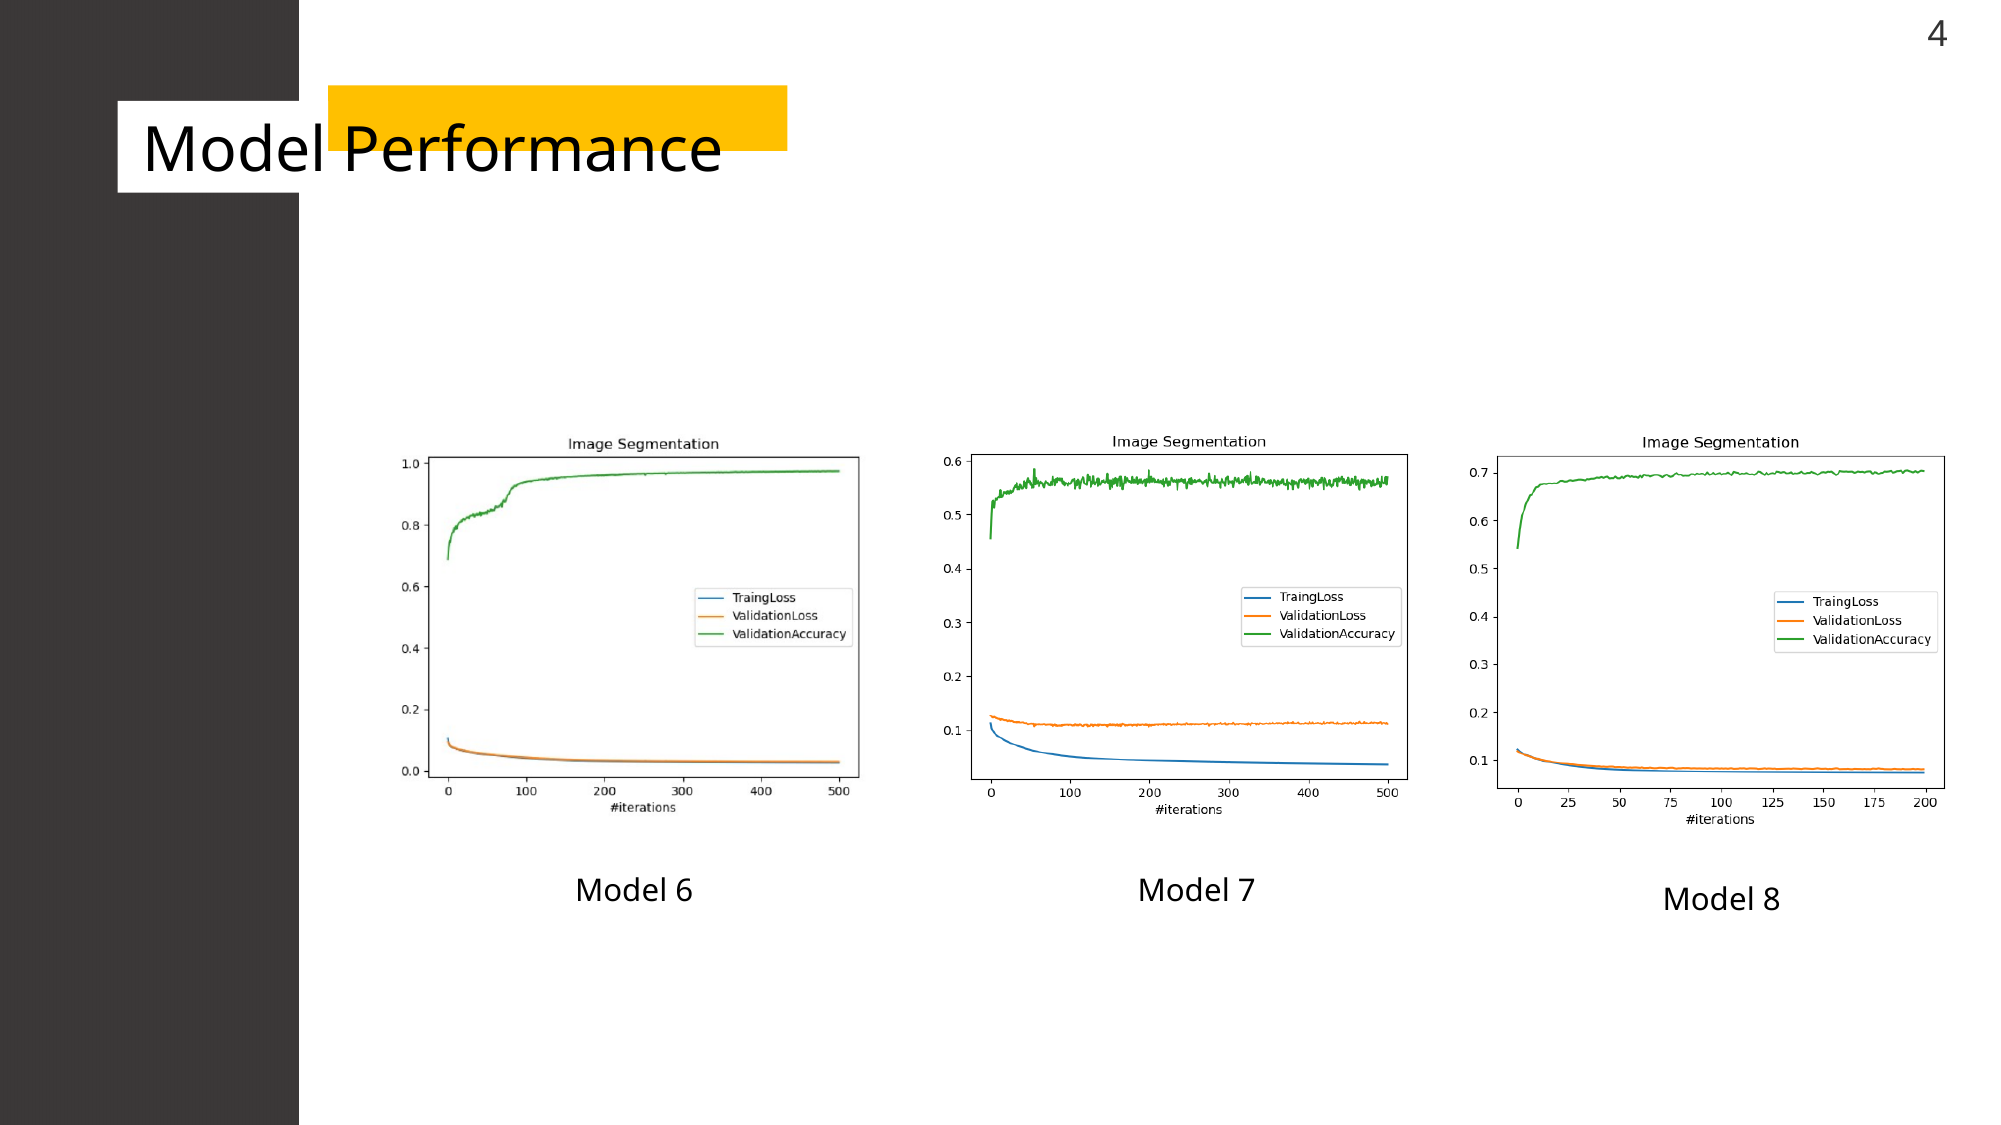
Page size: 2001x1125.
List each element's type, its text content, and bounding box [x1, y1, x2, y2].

text_box Model 7 [1087, 824, 1313, 915]
text_box Model Performance [127, 101, 740, 192]
text_box Model 6 [525, 824, 751, 915]
text_box Model 8 [1612, 834, 1838, 925]
text_box [117, 85, 788, 193]
picture [375, 403, 2000, 843]
text_box <number> [1912, 4, 2000, 76]
picture [0, 0, 299, 1125]
